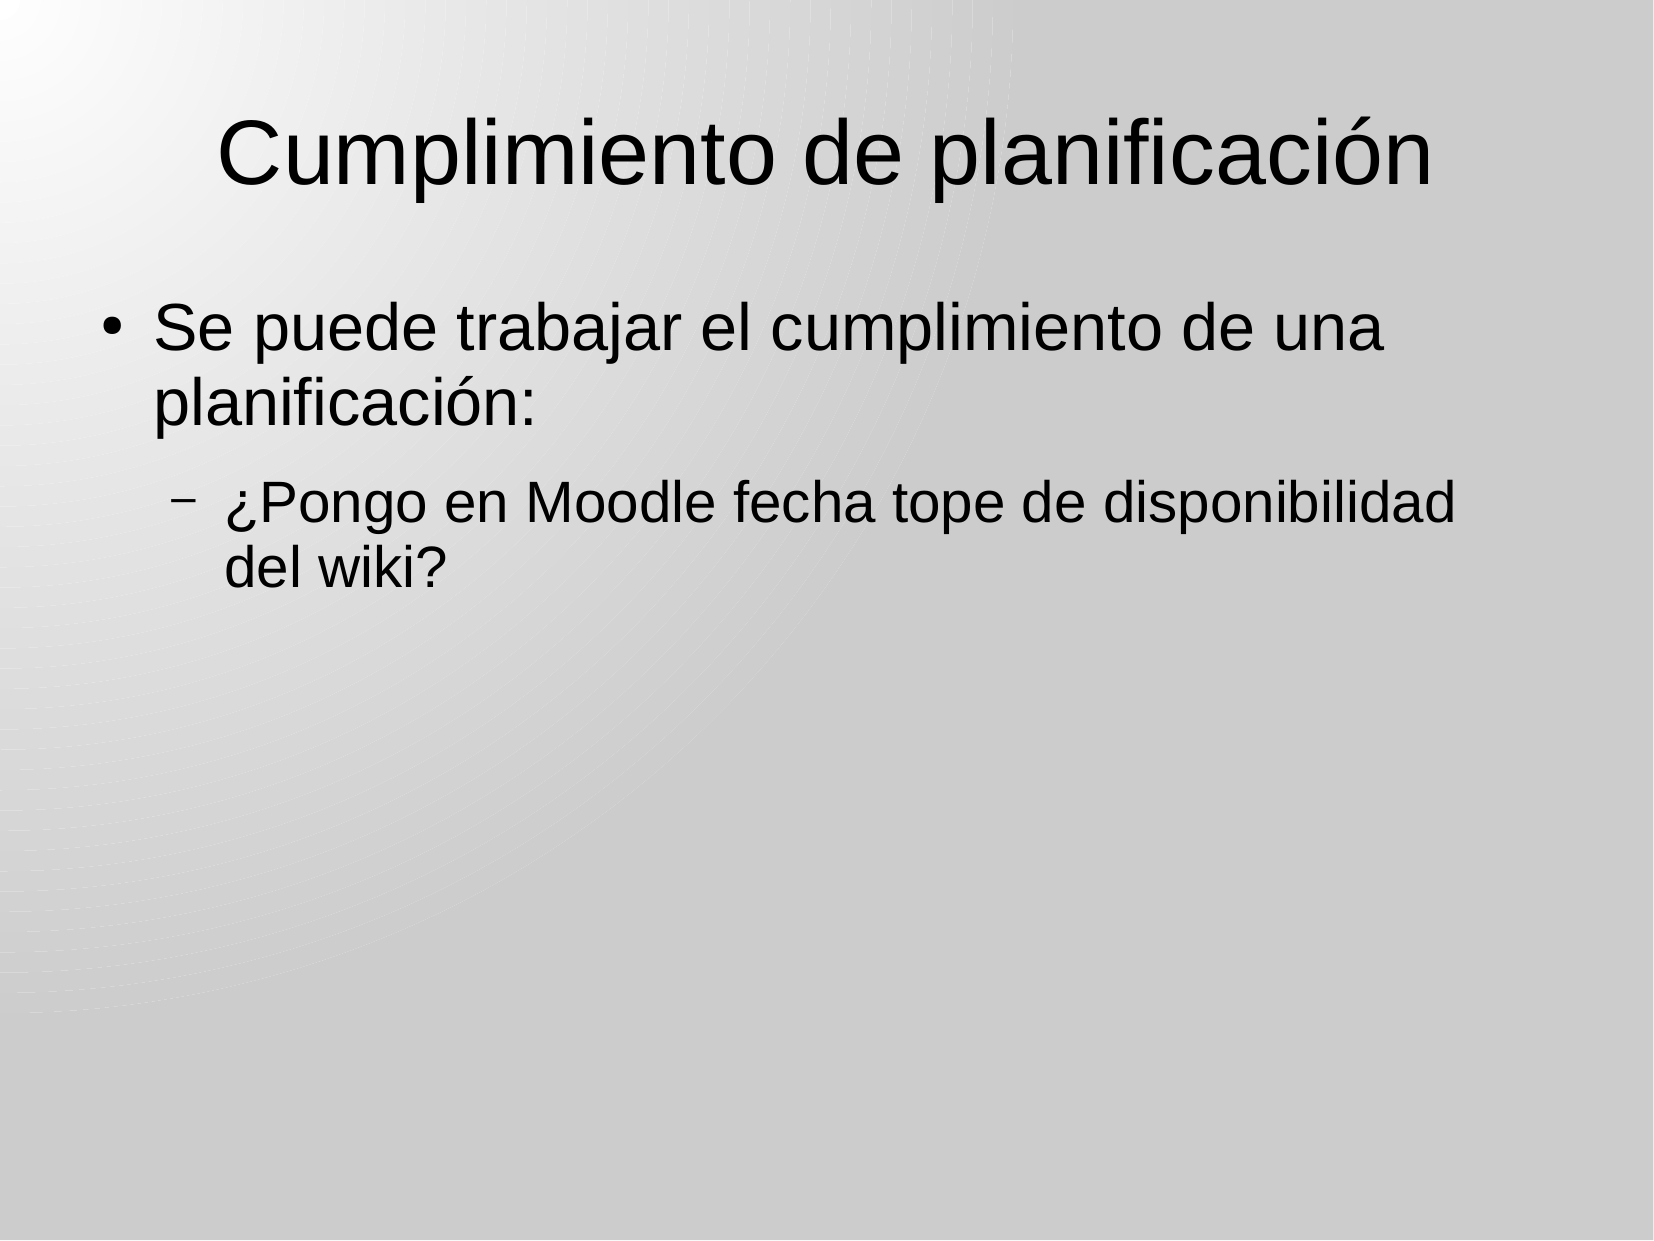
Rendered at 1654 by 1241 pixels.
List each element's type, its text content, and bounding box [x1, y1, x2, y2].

title Cumplimiento de planificación [82, 49, 1571, 257]
list Se puede trabajar el cumplimiento de una planificación: ¿Pongo en Moodle fecha tope de disponibilidad del wiki? [82, 290, 1538, 1063]
